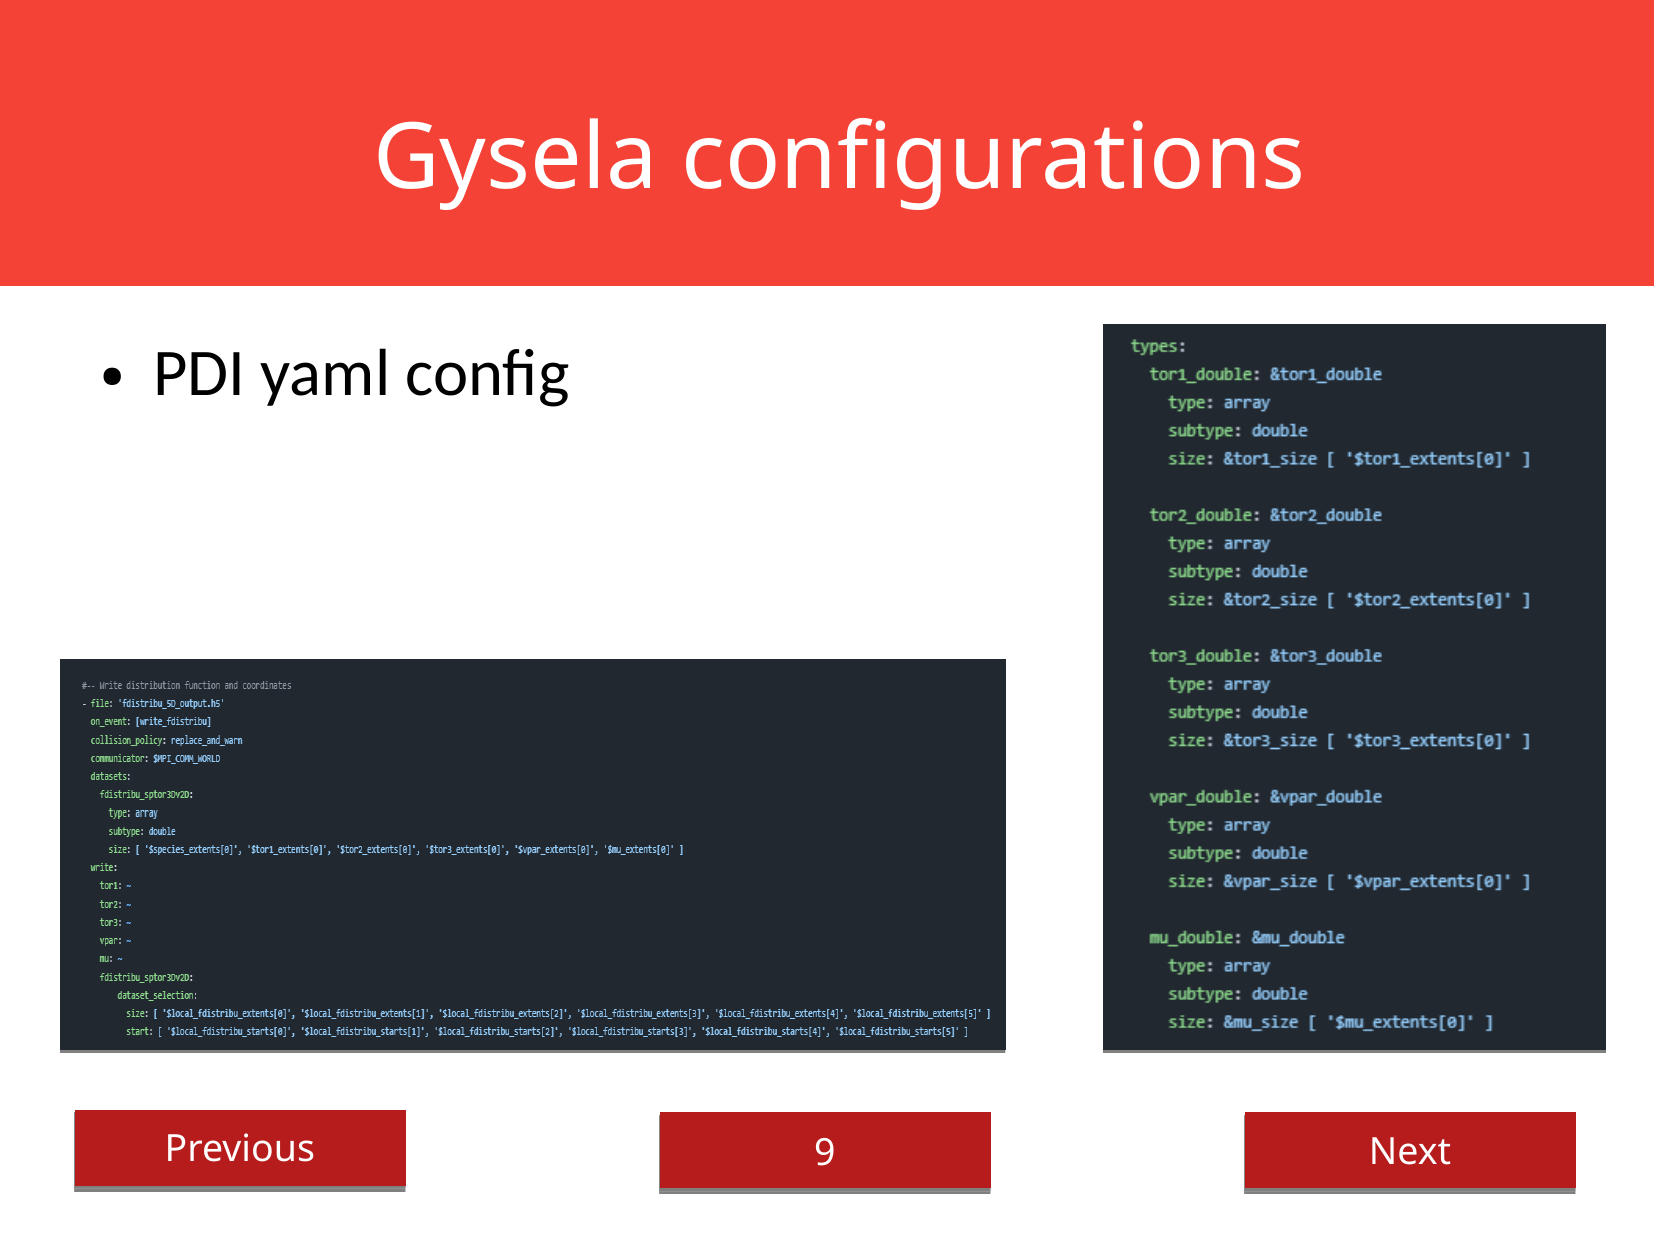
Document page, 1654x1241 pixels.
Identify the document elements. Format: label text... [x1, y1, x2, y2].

text_box Next [1245, 1112, 1576, 1188]
text_box <numéro> [690, 1117, 961, 1188]
picture [1103, 324, 1606, 1051]
list PDI yaml config [82, 345, 1103, 1010]
picture [60, 659, 1006, 1051]
text_box [660, 1112, 991, 1188]
title Gysela configurations [60, 49, 1621, 257]
text_box Previous [75, 1110, 406, 1186]
